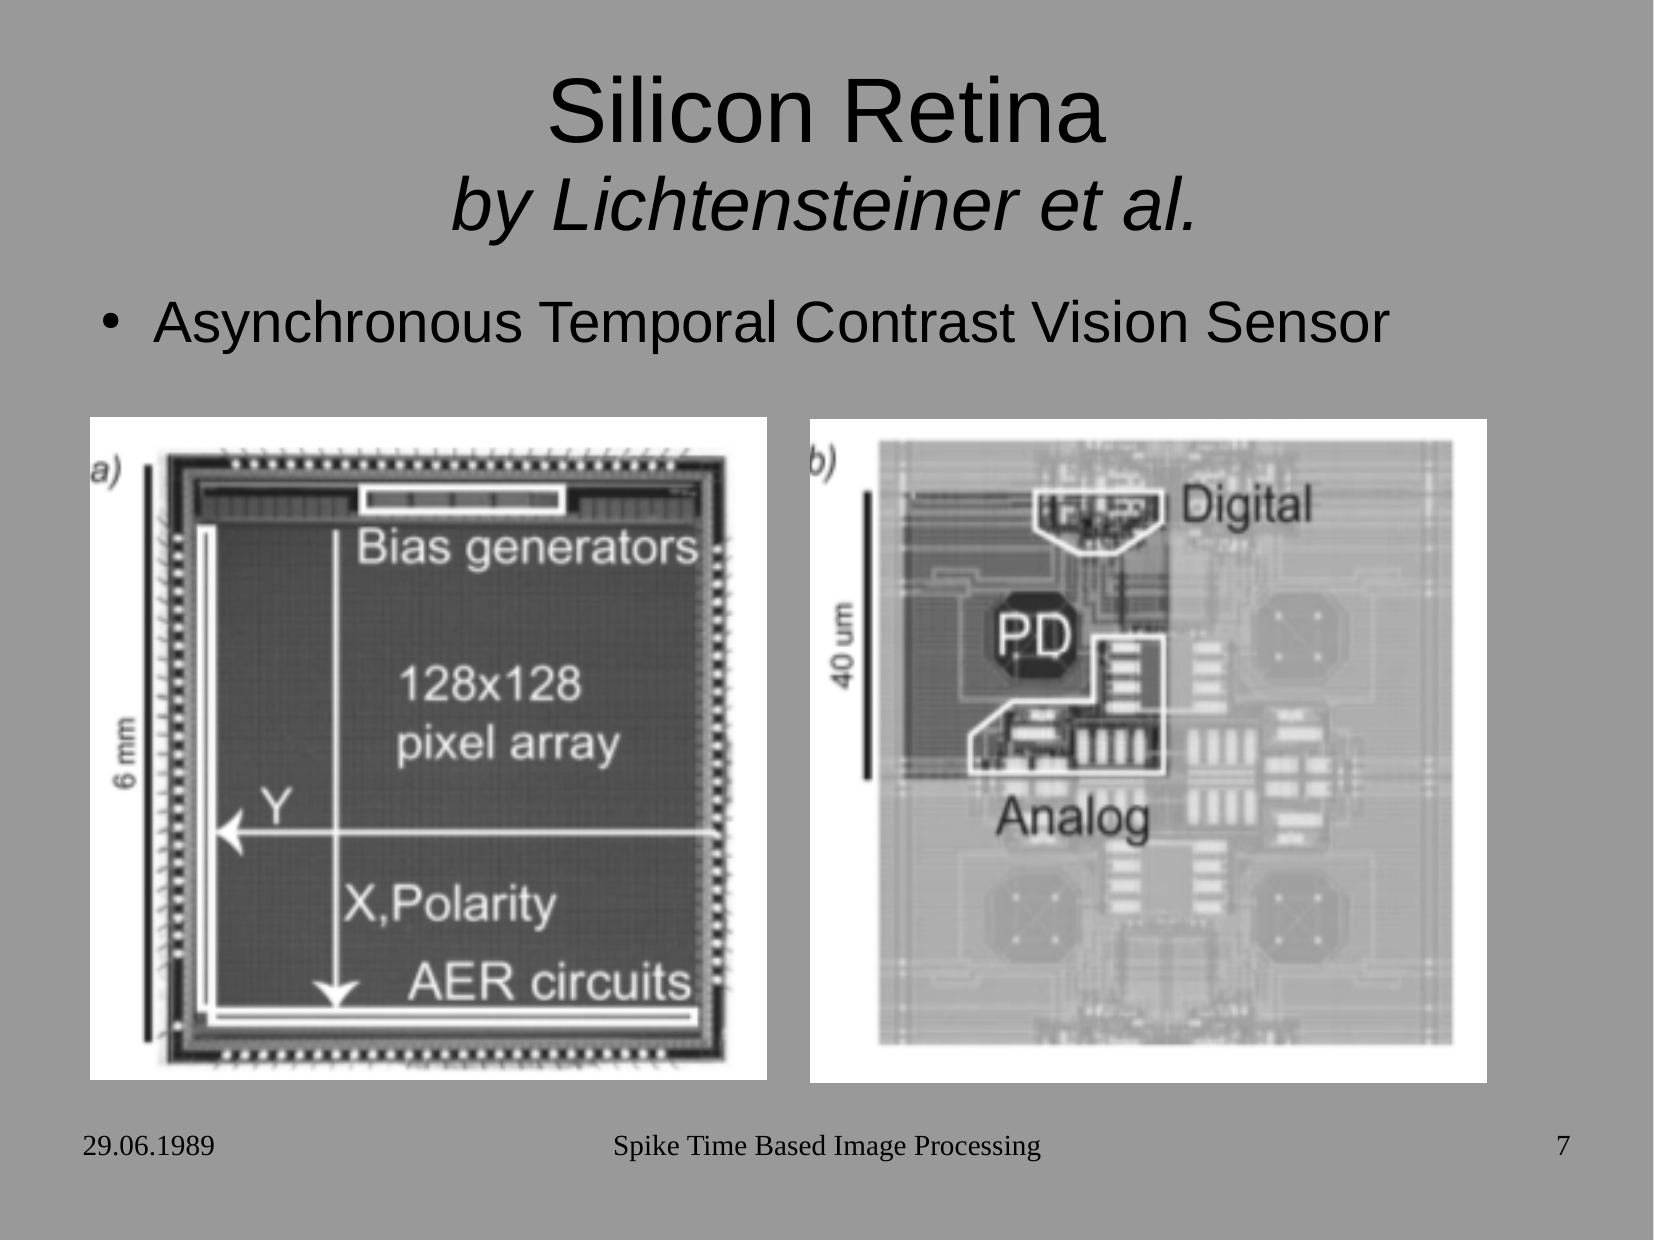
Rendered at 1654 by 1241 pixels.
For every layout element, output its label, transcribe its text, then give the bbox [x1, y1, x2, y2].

picture [90, 417, 767, 1081]
picture [810, 419, 1487, 1083]
title Silicon Retina by Lichtensteiner et al. [82, 49, 1571, 257]
list Asynchronous Temporal Contrast Vision Sensor [82, 290, 1571, 1010]
